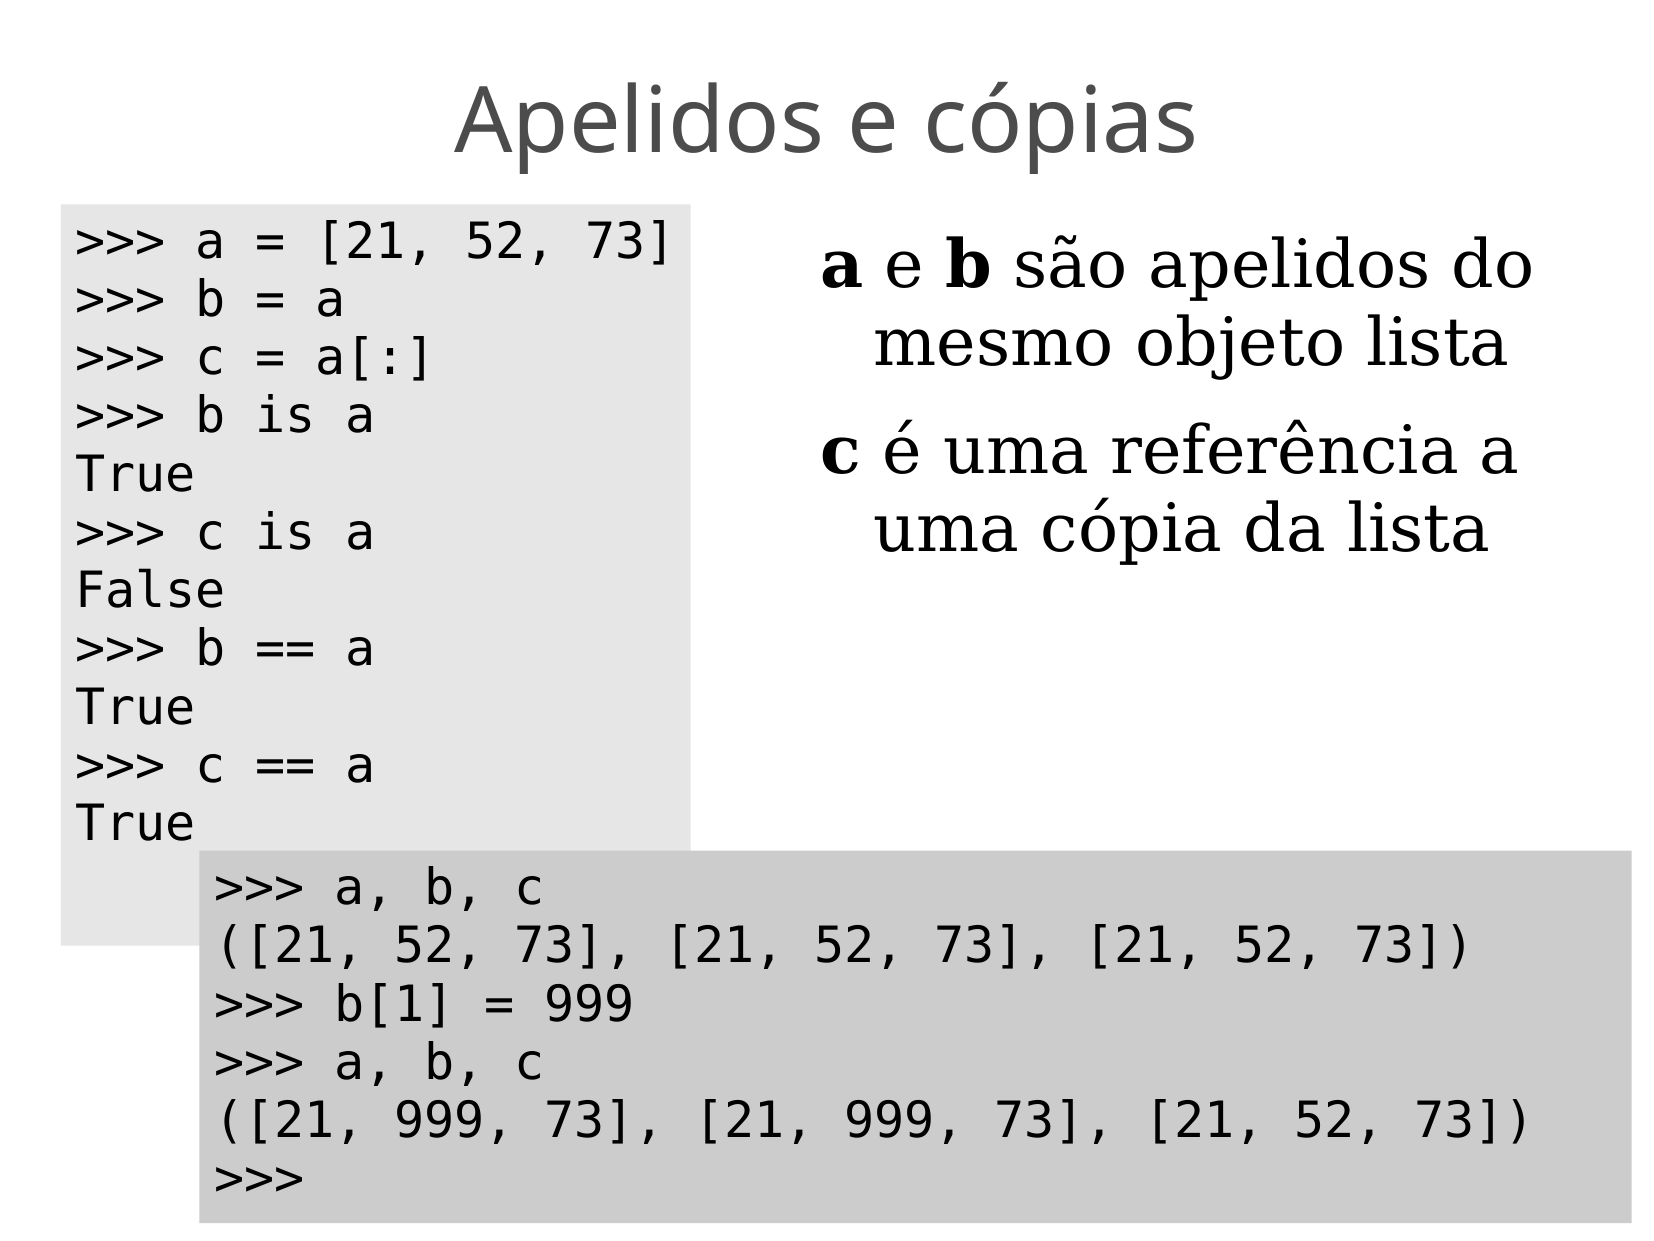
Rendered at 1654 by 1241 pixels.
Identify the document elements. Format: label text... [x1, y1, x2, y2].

picture [1237, 1122, 1643, 1241]
list a e b são apelidos do mesmo objeto lista c é uma referência a uma cópia da lista [802, 225, 1625, 850]
text_box >>> a = [21, 52, 73] >>> b = a >>> c = a[:] >>> b is a True >>> c is a False >>> b == a True >>> c == a True [60, 204, 691, 946]
title Apelidos e cópias [75, 17, 1564, 226]
text_box >>> a, b, c ([21, 52, 73], [21, 52, 73], [21, 52, 73]) >>> b[1] = 999 >>> a, b, c ([21, 999, 73], [21, 999, 73], [21, 52, 73]) >>> [199, 850, 1632, 1224]
